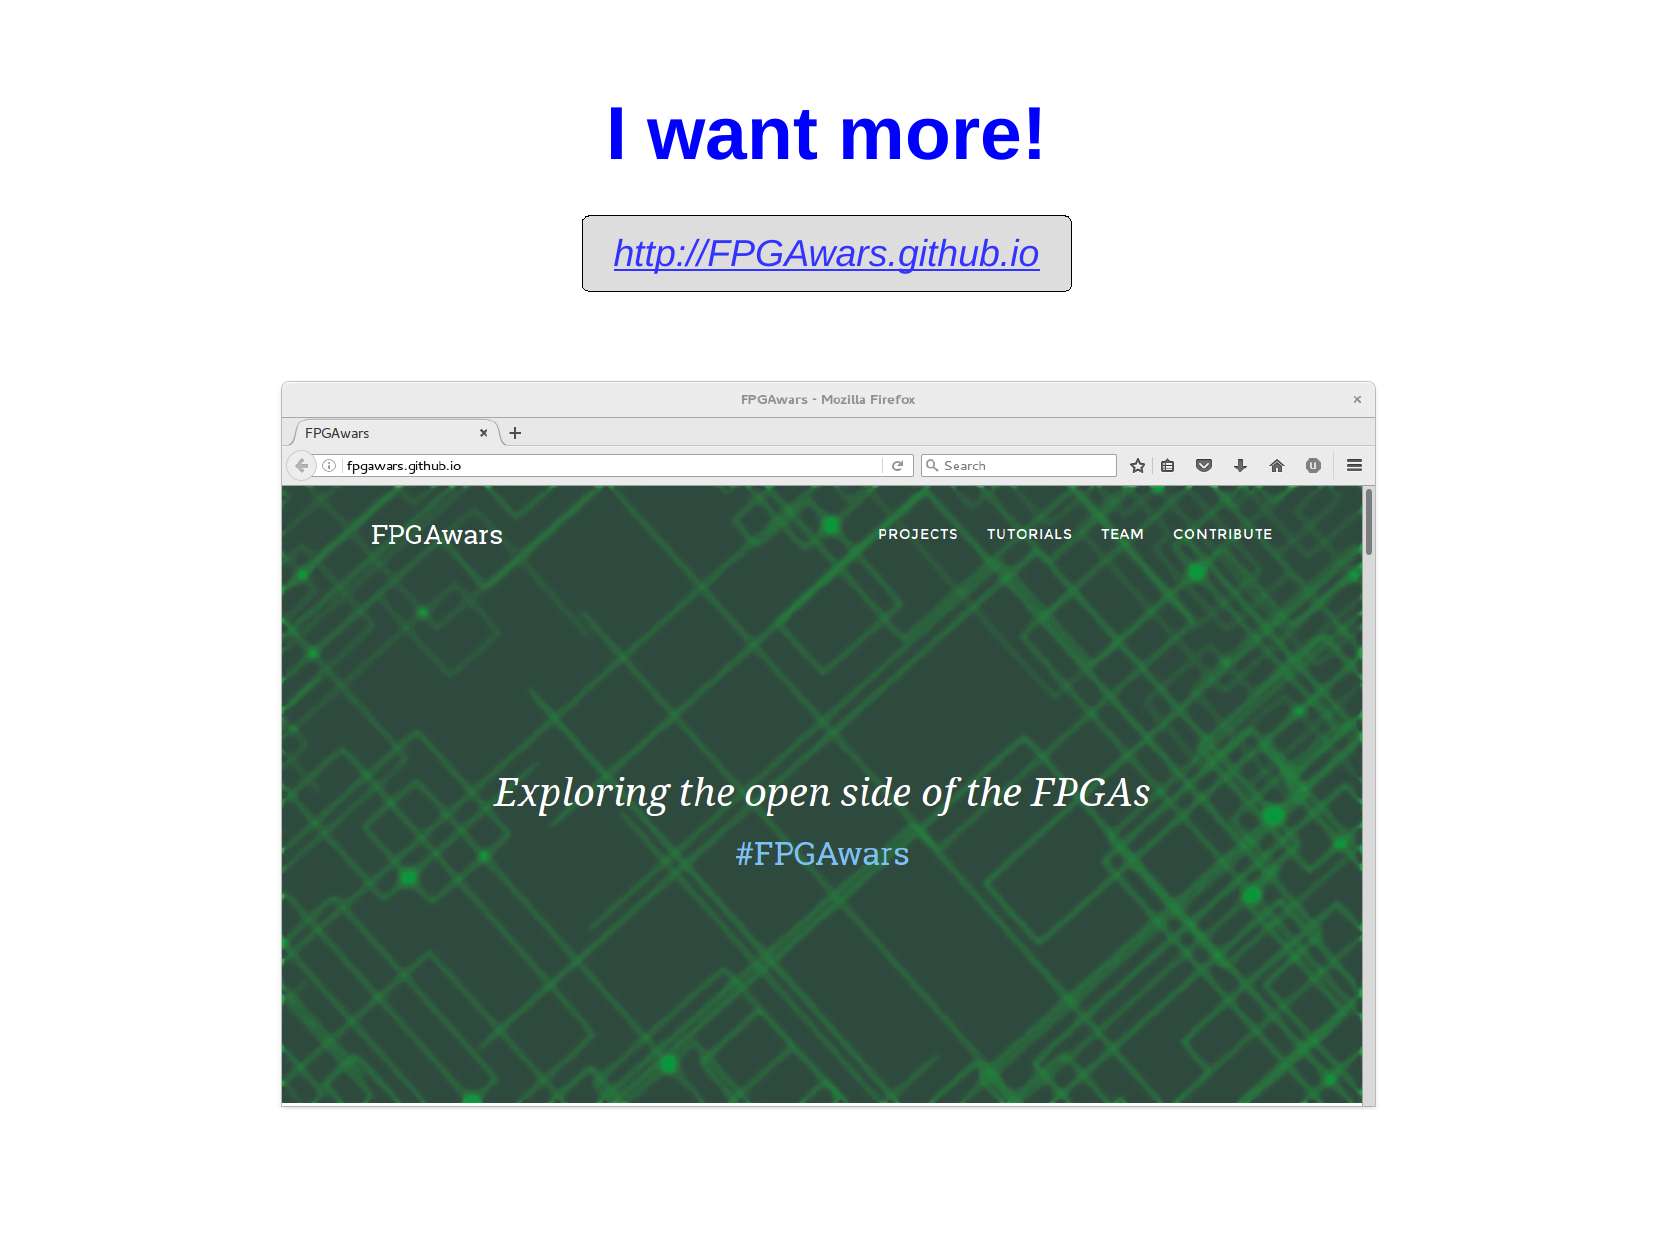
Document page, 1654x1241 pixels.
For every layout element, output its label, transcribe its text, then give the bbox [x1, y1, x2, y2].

picture [275, 374, 1379, 1111]
title I want more! [82, 30, 1571, 238]
text_box http://FPGAwars.github.io [582, 215, 1072, 292]
